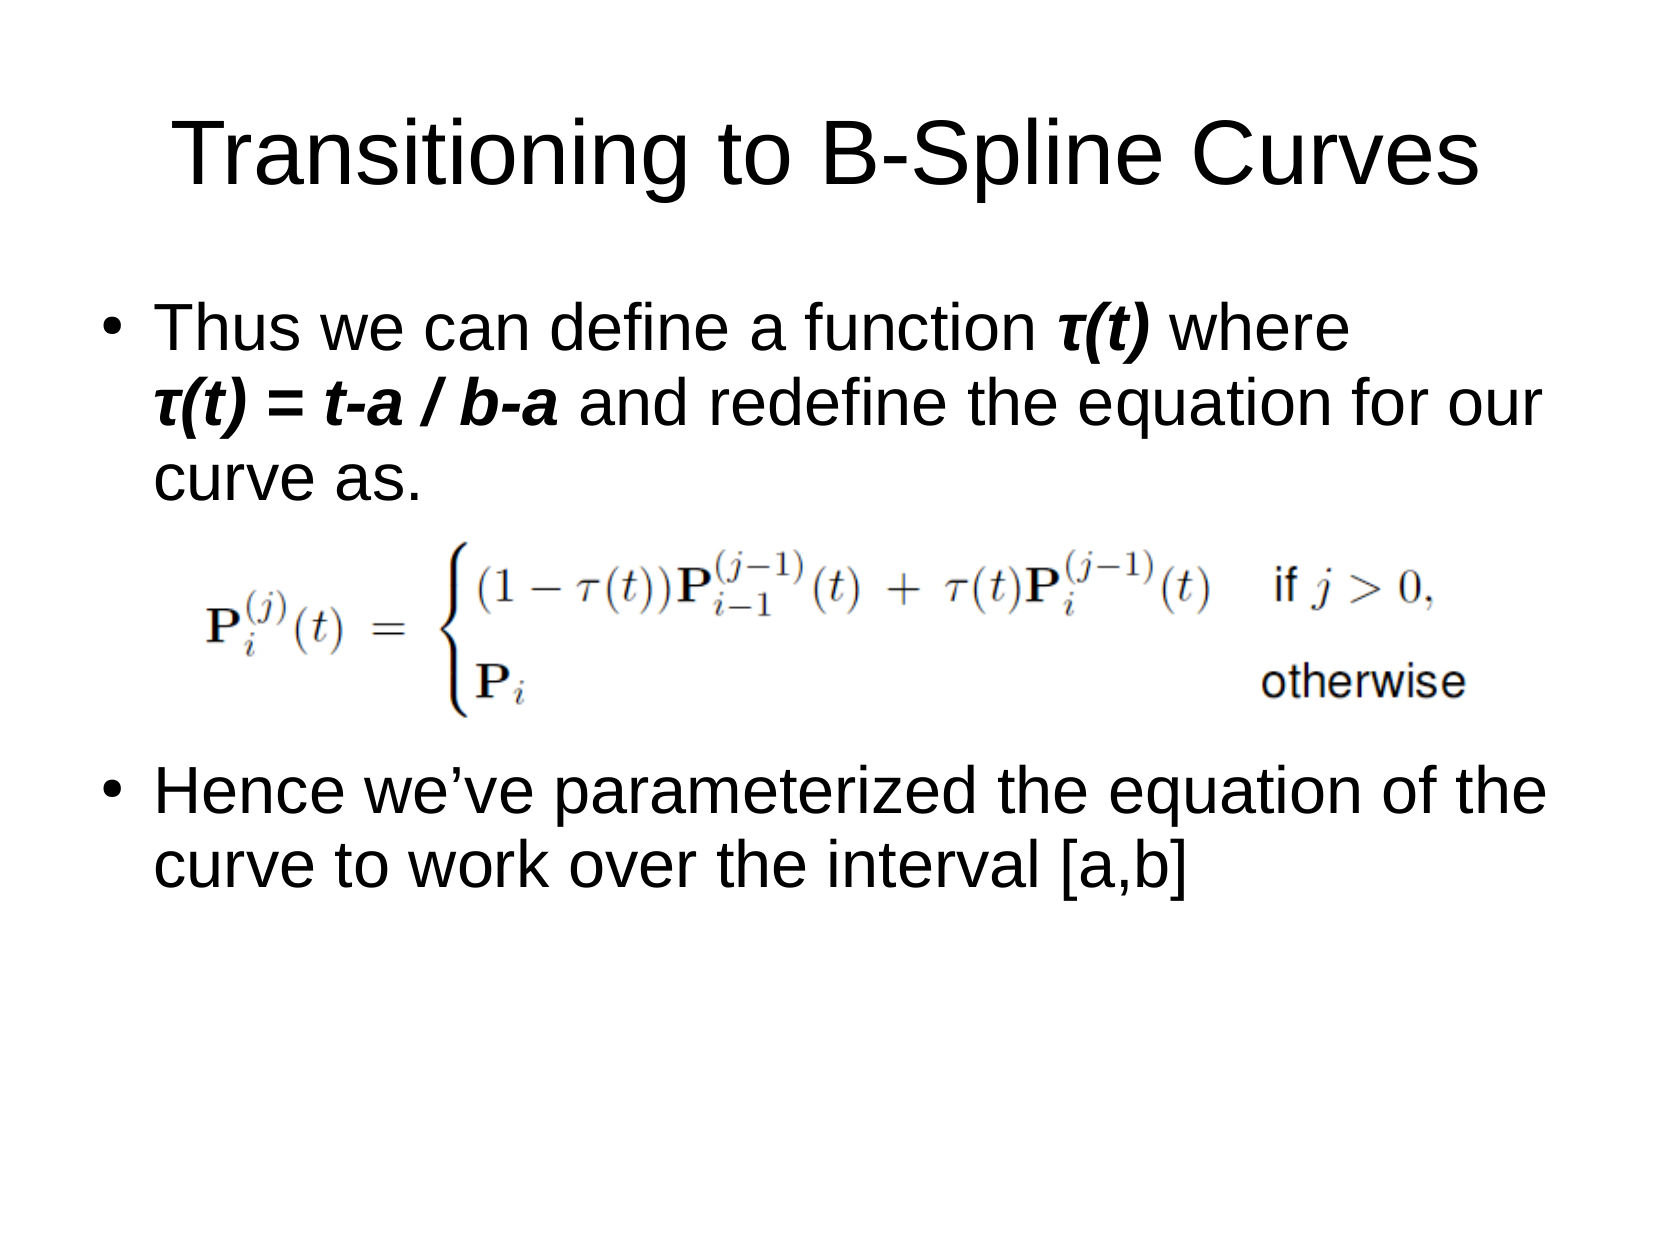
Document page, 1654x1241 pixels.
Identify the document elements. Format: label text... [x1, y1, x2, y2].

list Thus we can define a function τ(t) where τ(t) = t-a / b-a and redefine the equation for our curve as. Hence we’ve parameterized the equation of the curve to work over the interval [a,b] [82, 290, 1571, 1010]
picture [165, 524, 1481, 729]
title Transitioning to B-Spline Curves [82, 49, 1571, 257]
